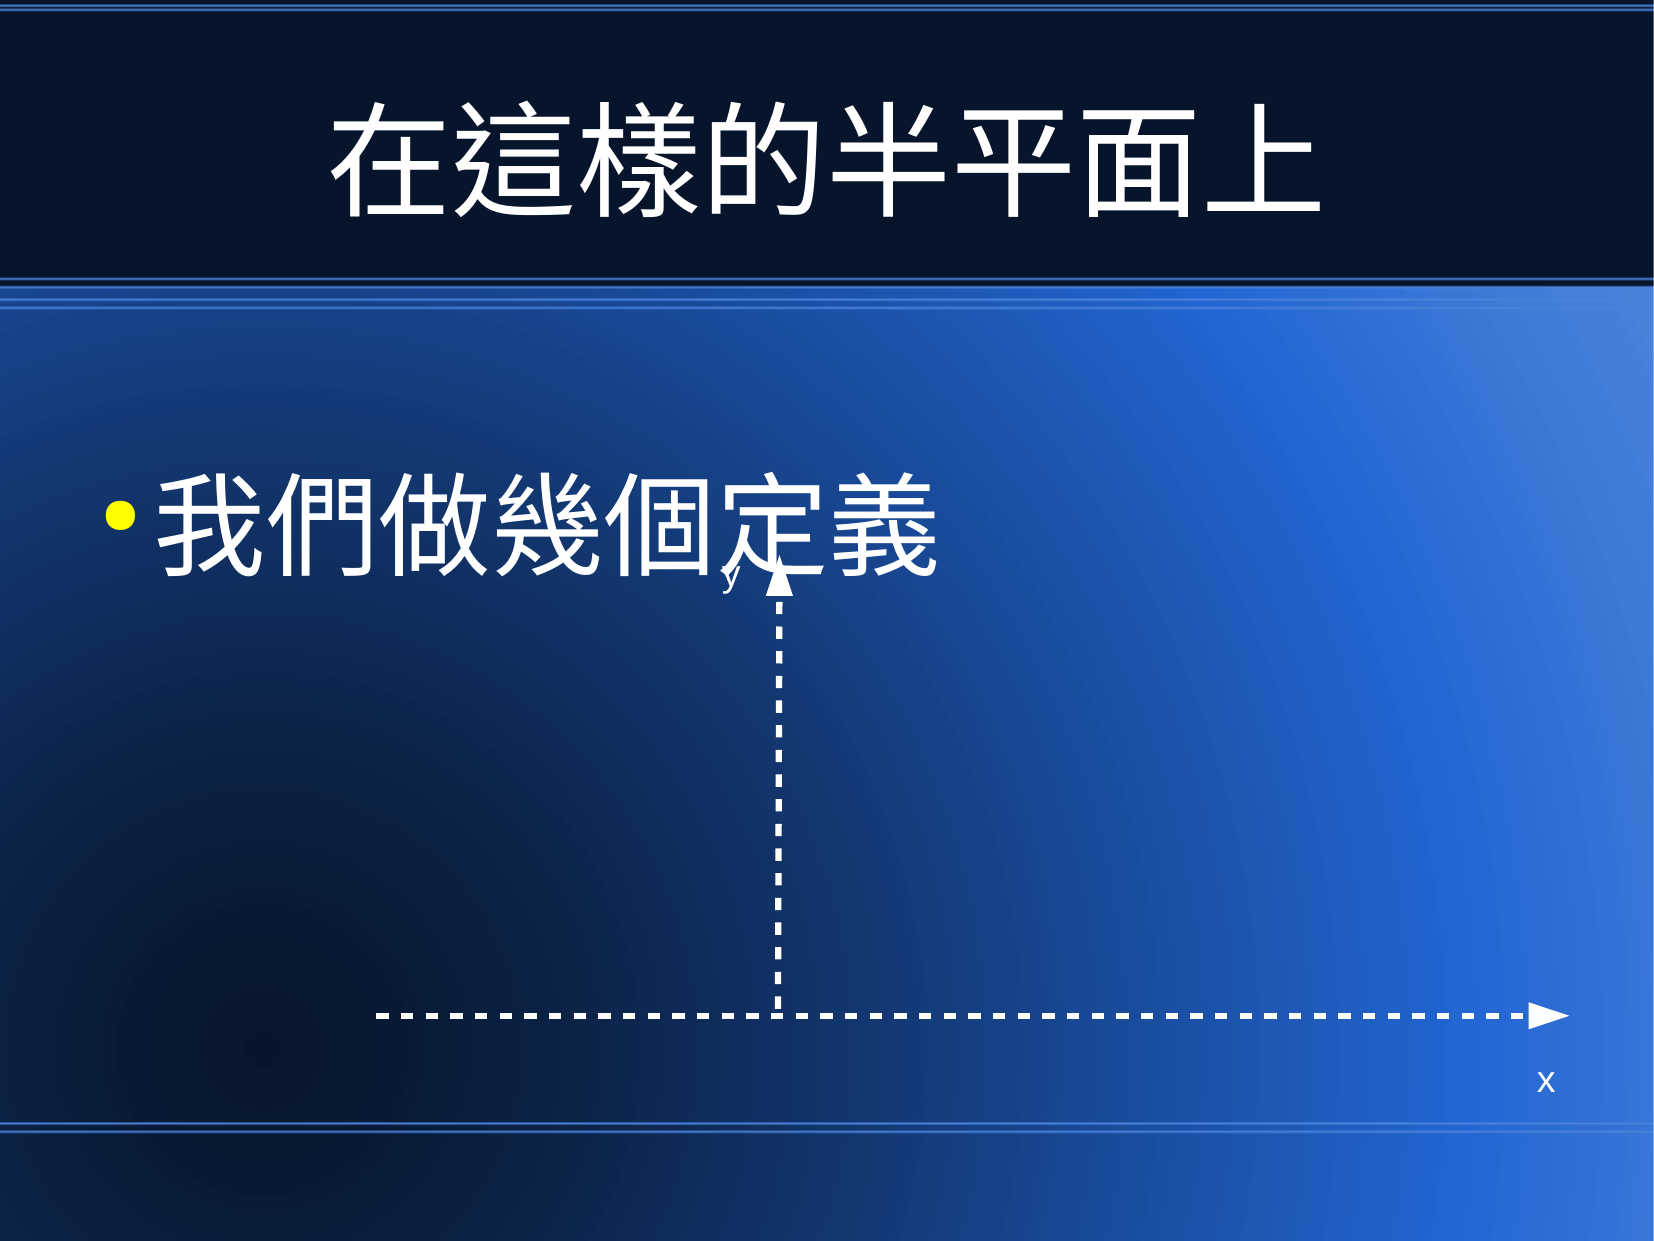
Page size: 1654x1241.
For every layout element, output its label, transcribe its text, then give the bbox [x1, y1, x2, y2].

picture [0, 0, 1654, 1241]
text_box y [707, 545, 756, 603]
title 在這樣的半平面上 [82, 49, 1571, 257]
list 我們做幾個定義 [82, 355, 1571, 1241]
text_box x [1522, 1051, 1571, 1109]
